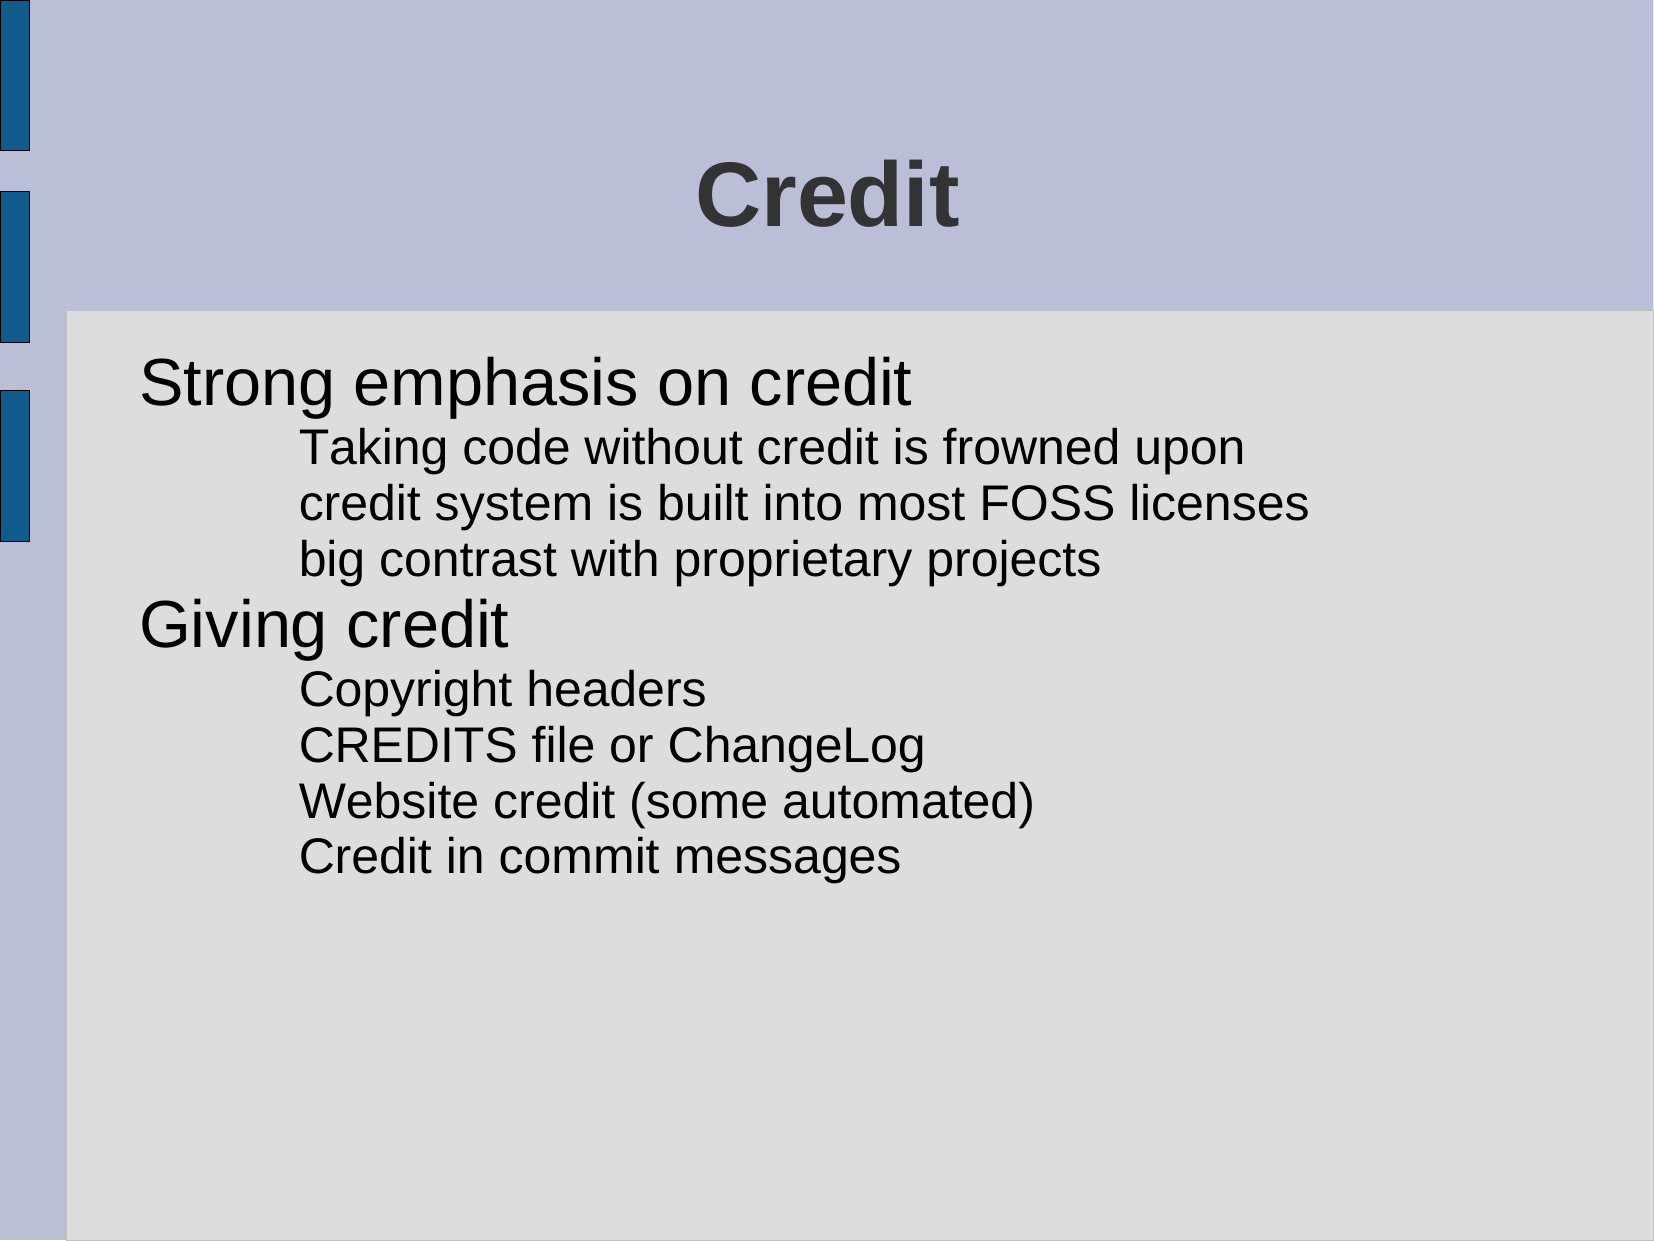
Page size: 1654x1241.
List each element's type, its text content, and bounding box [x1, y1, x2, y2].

list Strong emphasis on credit Taking code without credit is frowned upon credit system is built into most FOSS licenses big contrast with proprietary projects Giving credit Copyright headers CREDITS file or ChangeLog Website credit (some automated) Credit in commit messages [121, 344, 1534, 1112]
title Credit [121, 98, 1534, 291]
